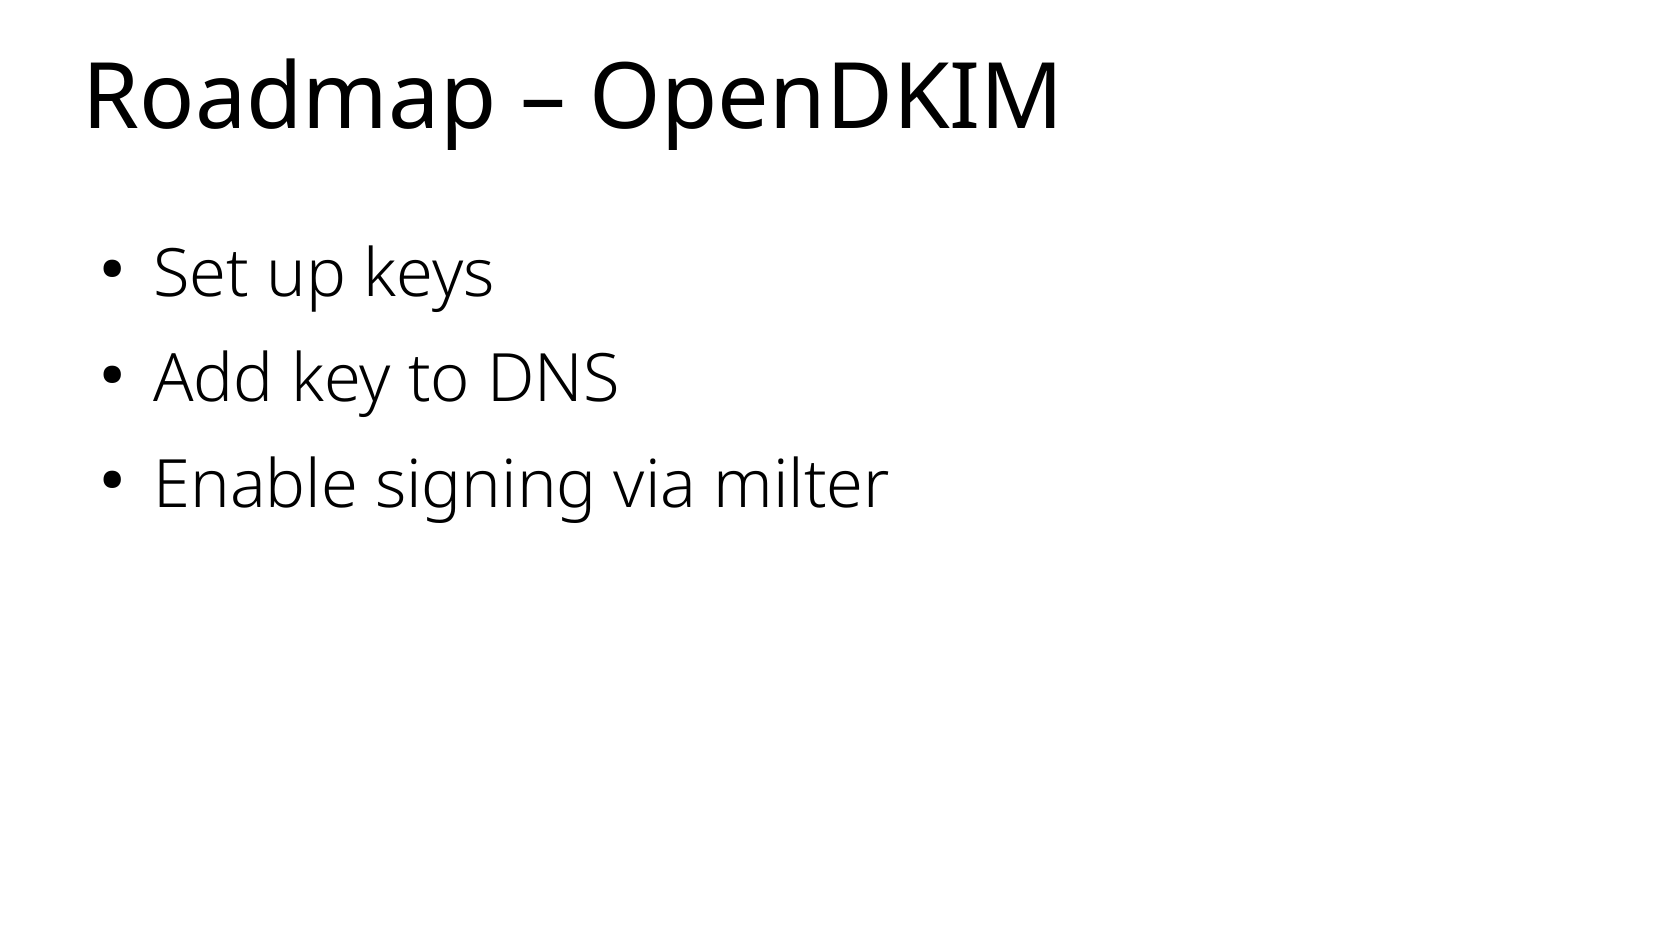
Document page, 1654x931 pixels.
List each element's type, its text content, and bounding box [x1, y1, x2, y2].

list Set up keys Add key to DNS Enable signing via milter [82, 224, 1571, 825]
title Roadmap – OpenDKIM [82, 37, 1571, 150]
